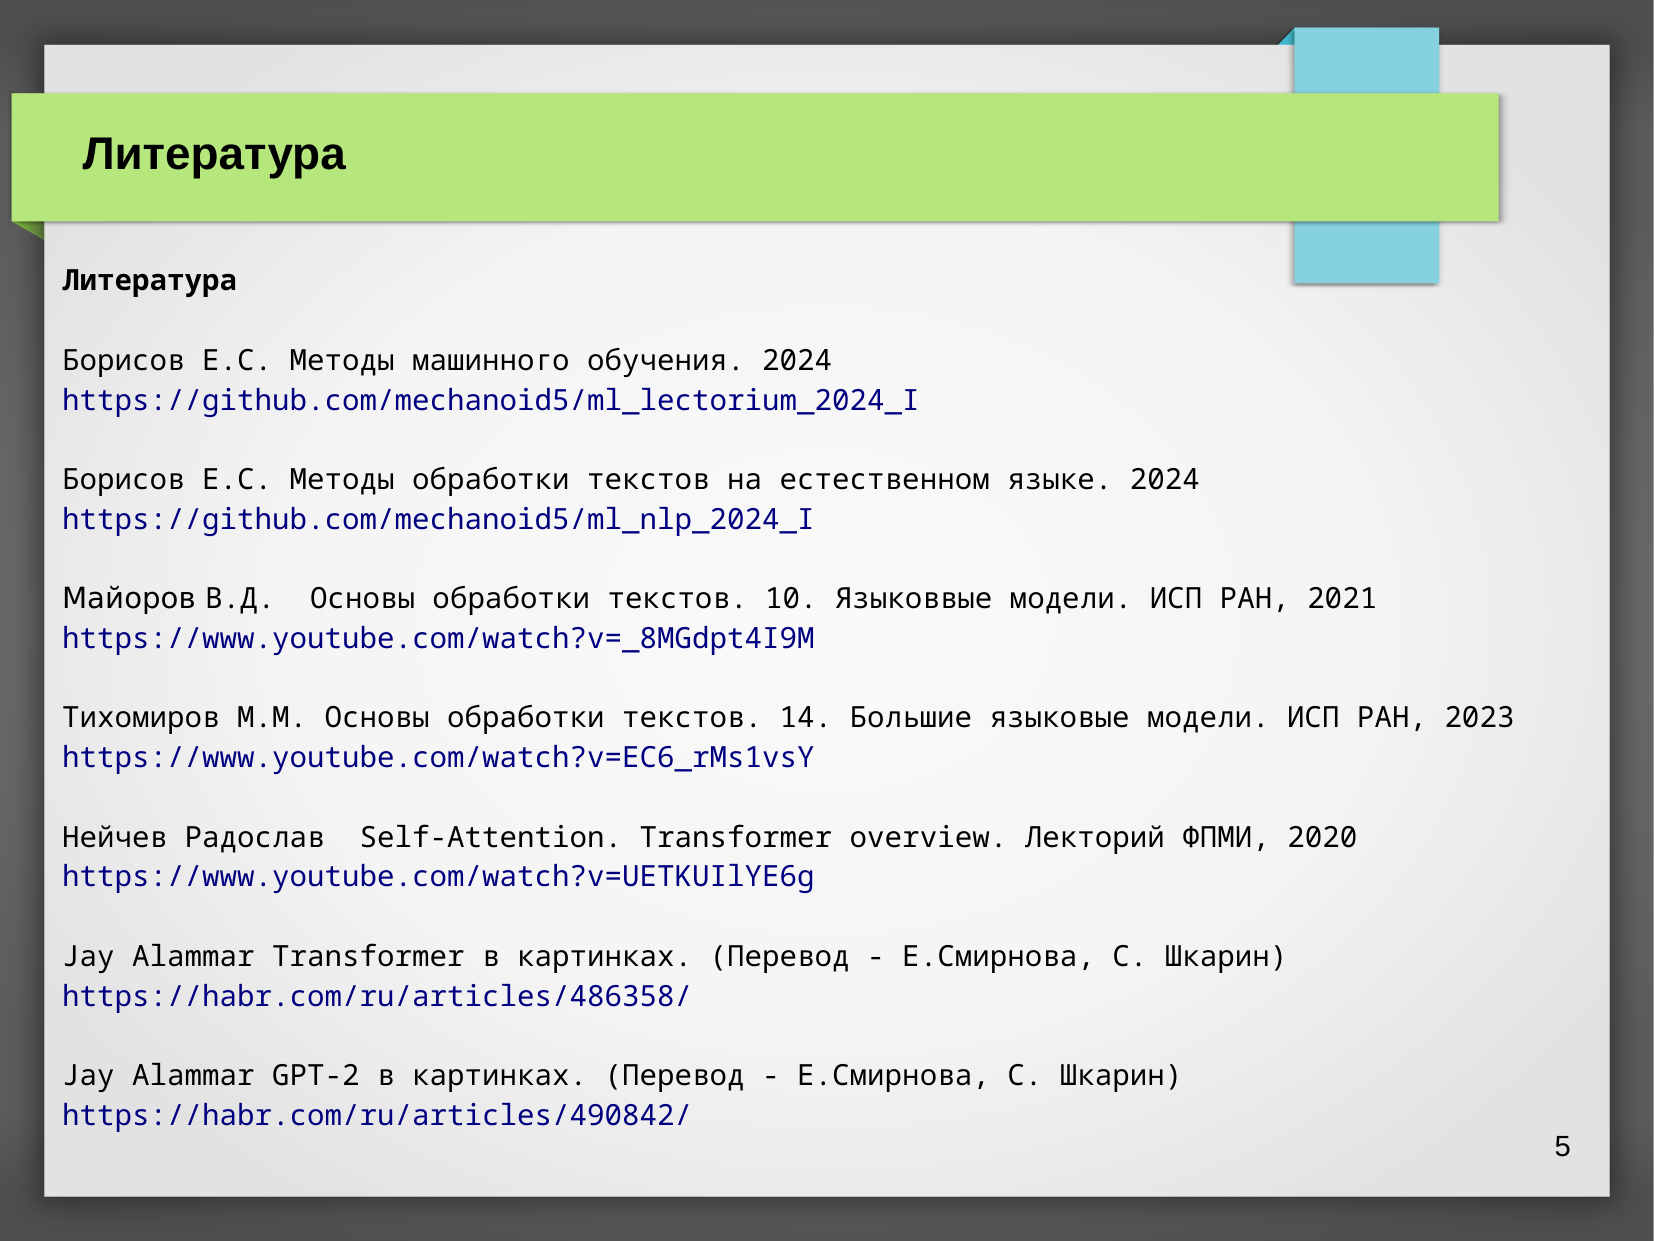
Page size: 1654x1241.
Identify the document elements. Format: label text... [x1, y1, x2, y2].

text_box Литература Борисов Е.С. Методы машинного обучения. 2024 https://github.com/mechanoid5/ml_lectorium_2024_I Борисов Е.С. Методы обработки текстов на естественном языке. 2024 https://github.com/mechanoid5/ml_nlp_2024_I Майоров В.Д. Основы обработки текстов. 10. Языковвые модели. ИСП РАН, 2021 https://www.youtube.com/watch?v=_8MGdpt4I9M Тихомиров М.М. Основы обработки текстов. 14. Большие языковые модели. ИСП РАН, 2023 https://www.youtube.com/watch?v=EC6_rMs1vsY Нейчев Радослав Self-Attention. Transformer overview. Лекторий ФПМИ, 2020 https://www.youtube.com/watch?v=UETKUIlYE6g Jay Alammar Transformer в картинках. (Перевод - Е.Смирнова, С. Шкарин) https://habr.com/ru/articles/486358/ Jay Alammar GPT-2 в картинках. (Перевод - Е.Смирнова, С. Шкарин) https://habr.com/ru/articles/490842/ [47, 252, 1595, 1158]
picture [0, 0, 1654, 1241]
title Литература [82, 121, 1489, 187]
